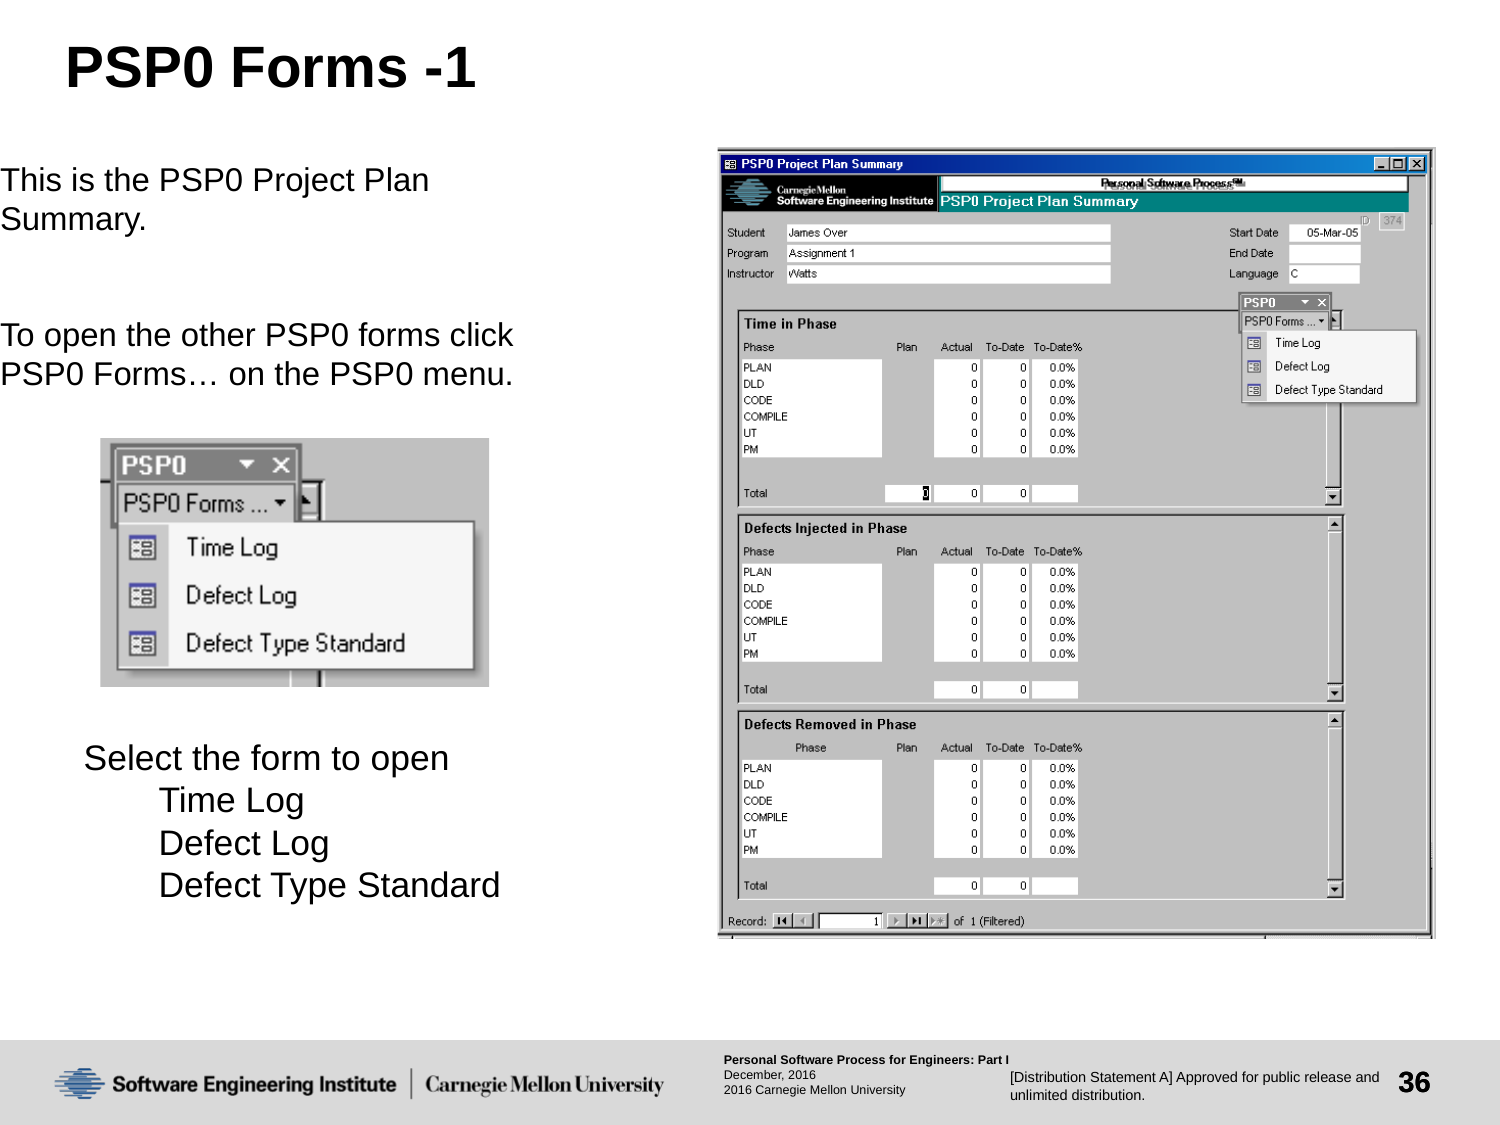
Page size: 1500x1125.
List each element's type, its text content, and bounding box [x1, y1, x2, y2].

title PSP0 Forms -1 [65, 37, 1313, 148]
picture [717, 147, 1436, 939]
picture [100, 438, 490, 687]
text_box Select the form to open Time Log Defect Log Defect Type Standard [83, 734, 574, 905]
picture [46, 1061, 673, 1104]
list This is the PSP0 Project Plan Summary. To open the other PSP0 forms click PSP0 Forms… on the PSP0 menu. [0, 158, 516, 422]
